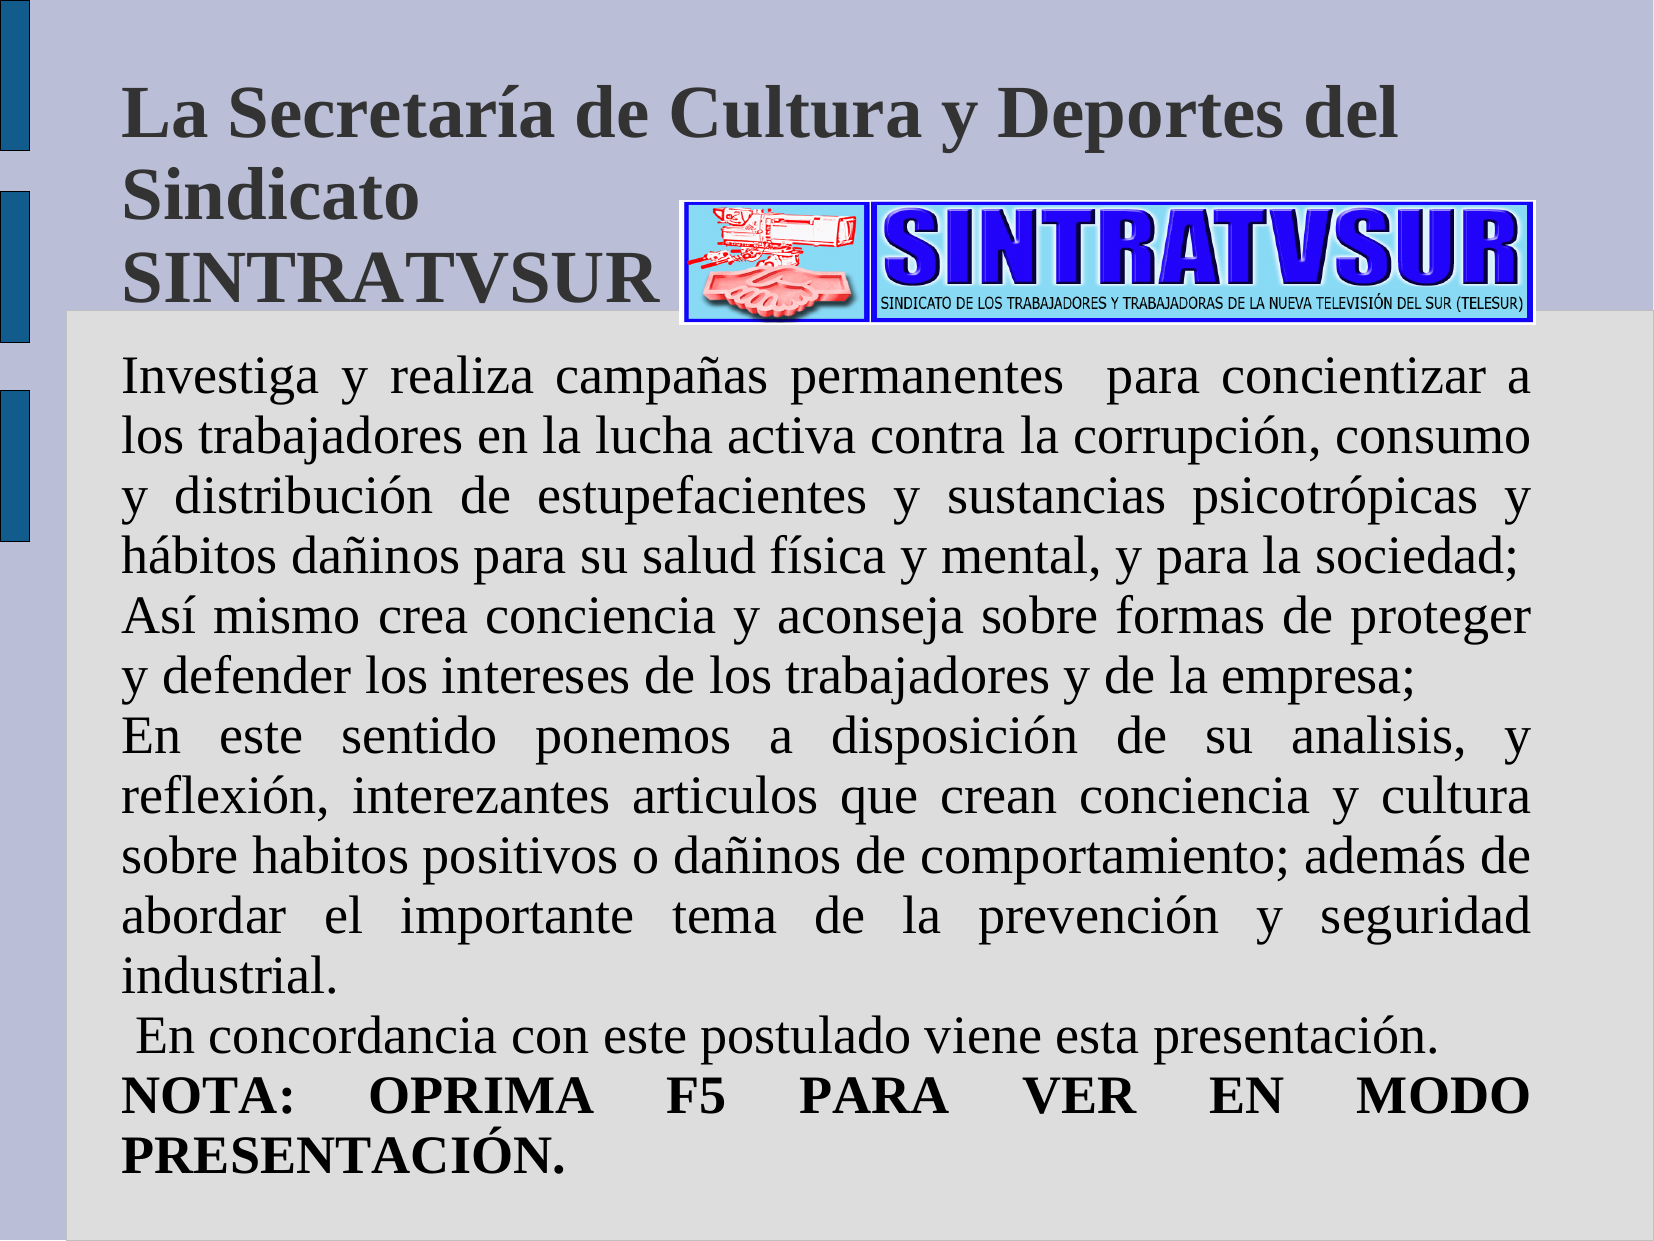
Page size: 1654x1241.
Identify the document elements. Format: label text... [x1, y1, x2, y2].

picture [679, 200, 1536, 325]
subtitle Investiga y realiza campañas permanentes para concientizar a los trabajadores en la lucha activa contra la corrupción, consumo y distribución de estupefacientes y sustancias psicotrópicas y hábitos dañinos para su salud física y mental, y para la sociedad; Así mismo crea conciencia y aconseja sobre formas de proteger y defender los intereses de los trabajadores y de la empresa; En este sentido ponemos a disposición de su analisis, y reflexión, interezantes articulos que crean conciencia y cultura sobre habitos positivos o dañinos de comportamiento; además de abordar el importante tema de la prevención y seguridad industrial. En concordancia con este postulado viene esta presentación. NOTA: OPRIMA F5 PARA VER EN MODO PRESENTACIÓN. [121, 277, 1534, 1194]
title La Secretaría de Cultura y Deportes del Sindicato SINTRATVSUR [121, 70, 1534, 277]
